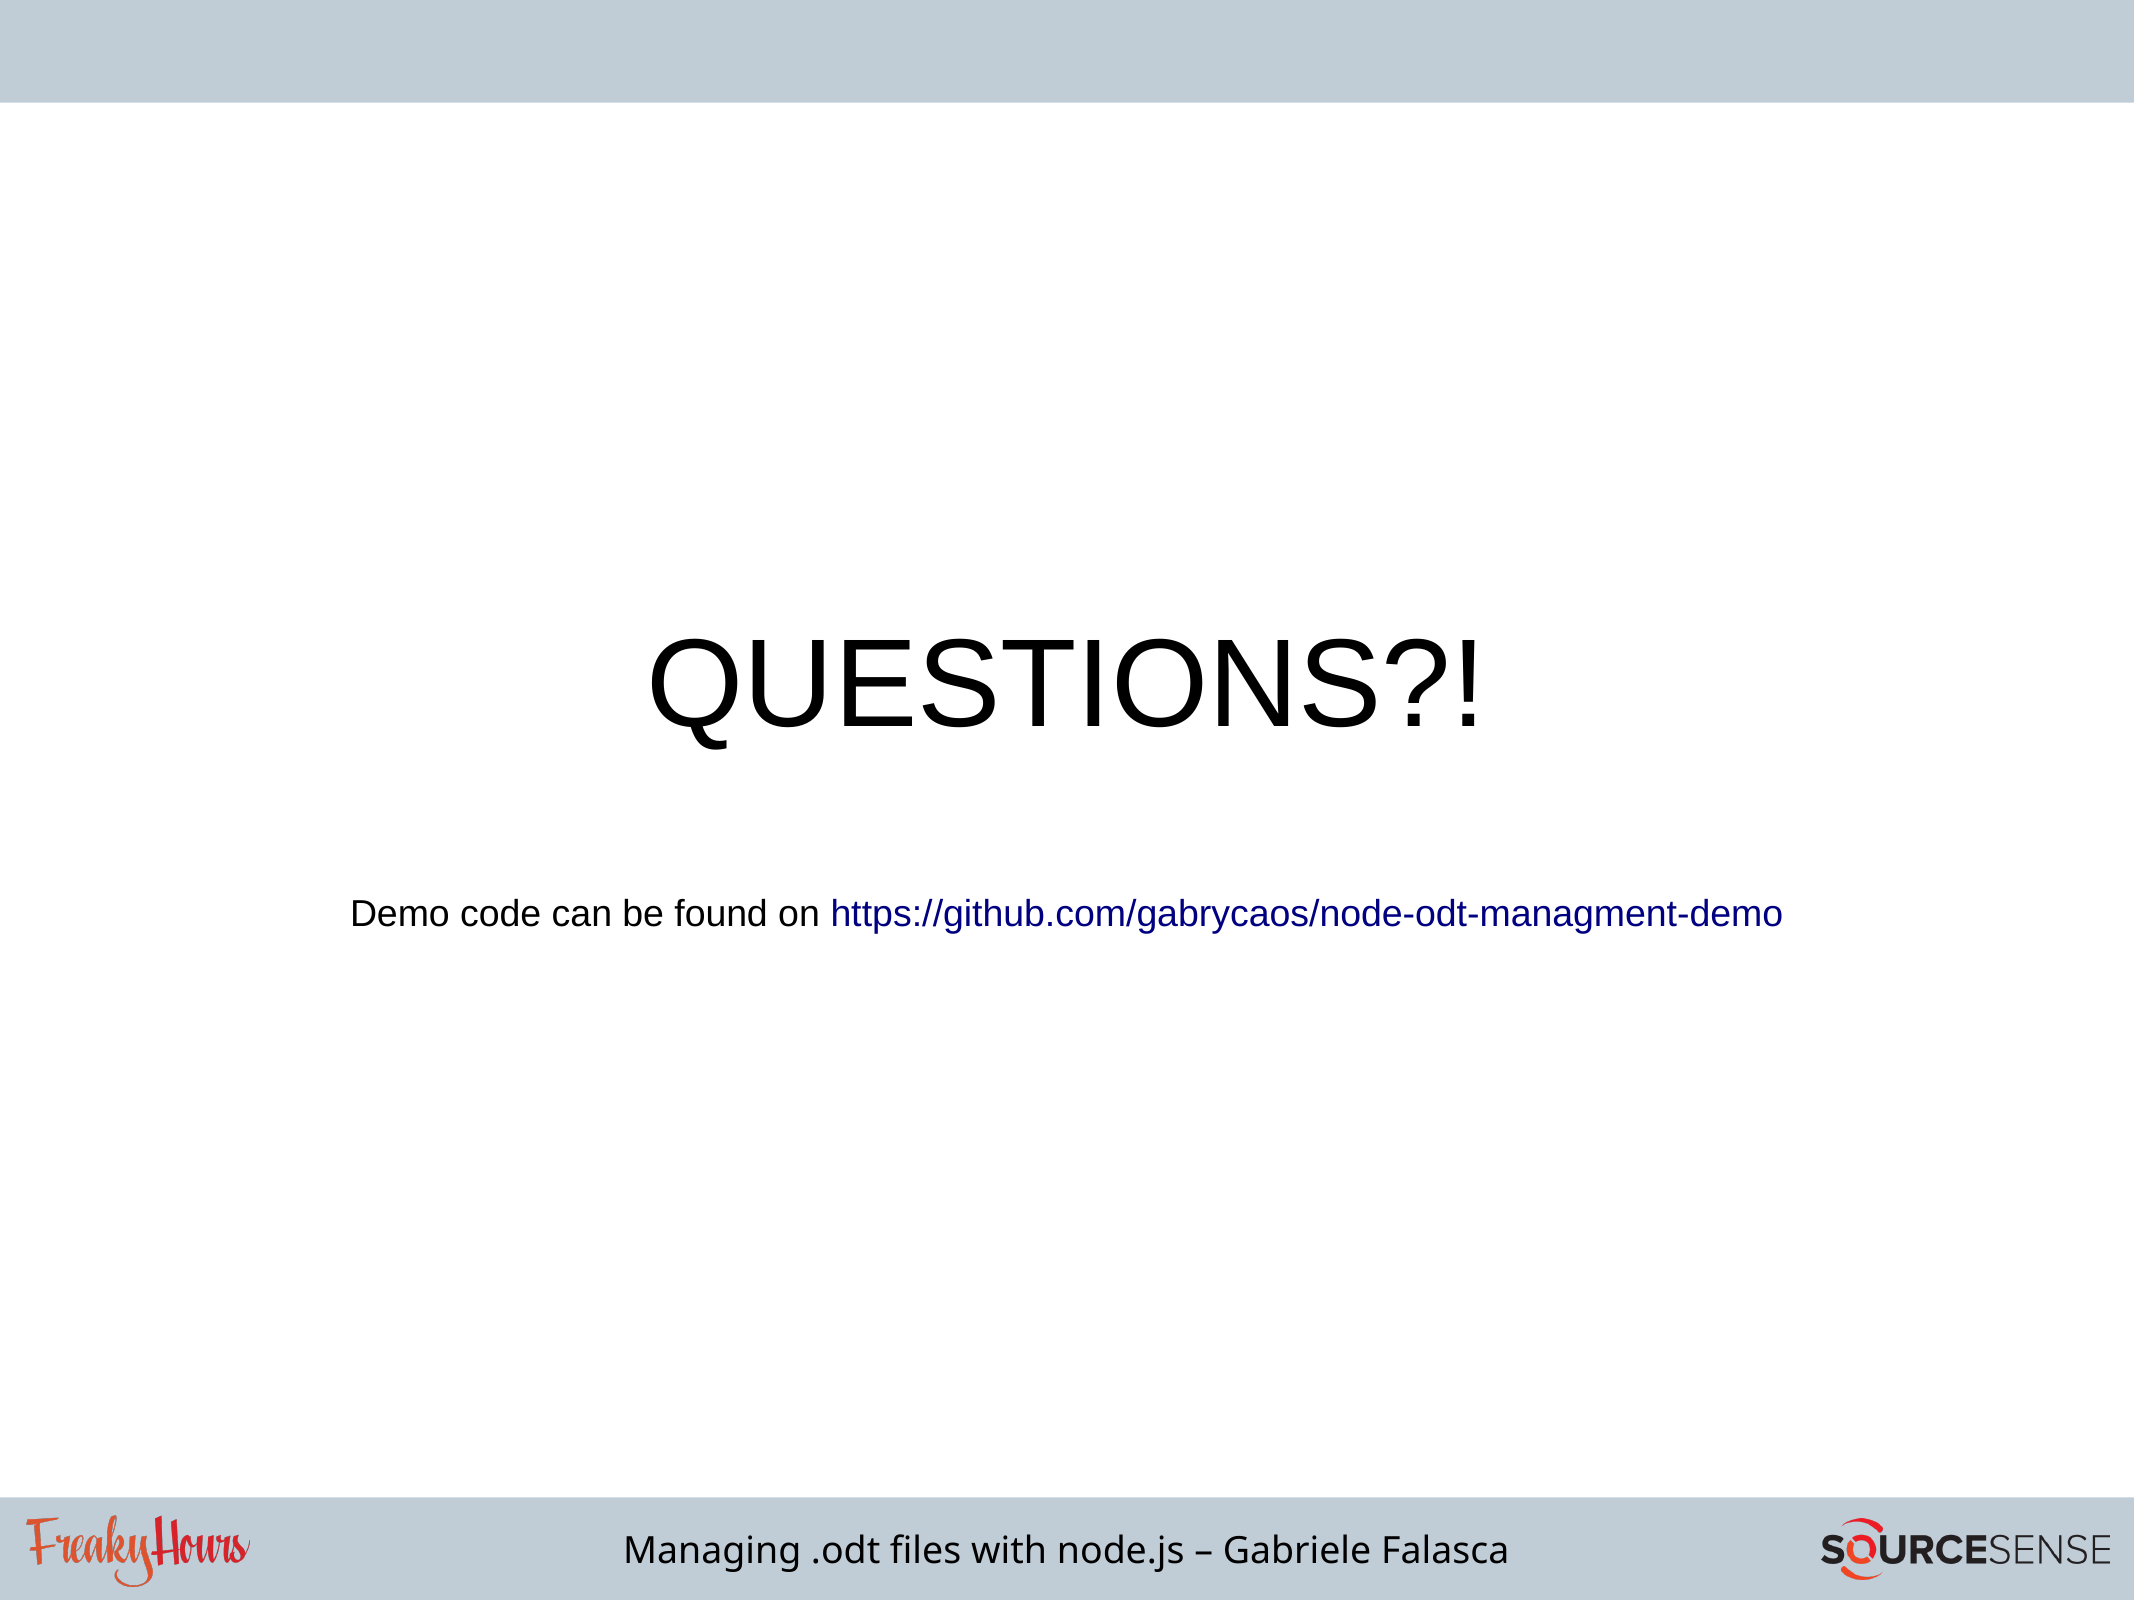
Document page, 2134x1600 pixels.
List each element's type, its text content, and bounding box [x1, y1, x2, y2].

text_box QUESTIONS?! Demo code can be found on https://github.com/gabrycaos/node-odt-managment-demo [0, 605, 2134, 1026]
picture [26, 1515, 250, 1587]
picture [1821, 1518, 2110, 1580]
title Managing .odt files with node.js – Gabriele Falasca [333, 1497, 1800, 1600]
